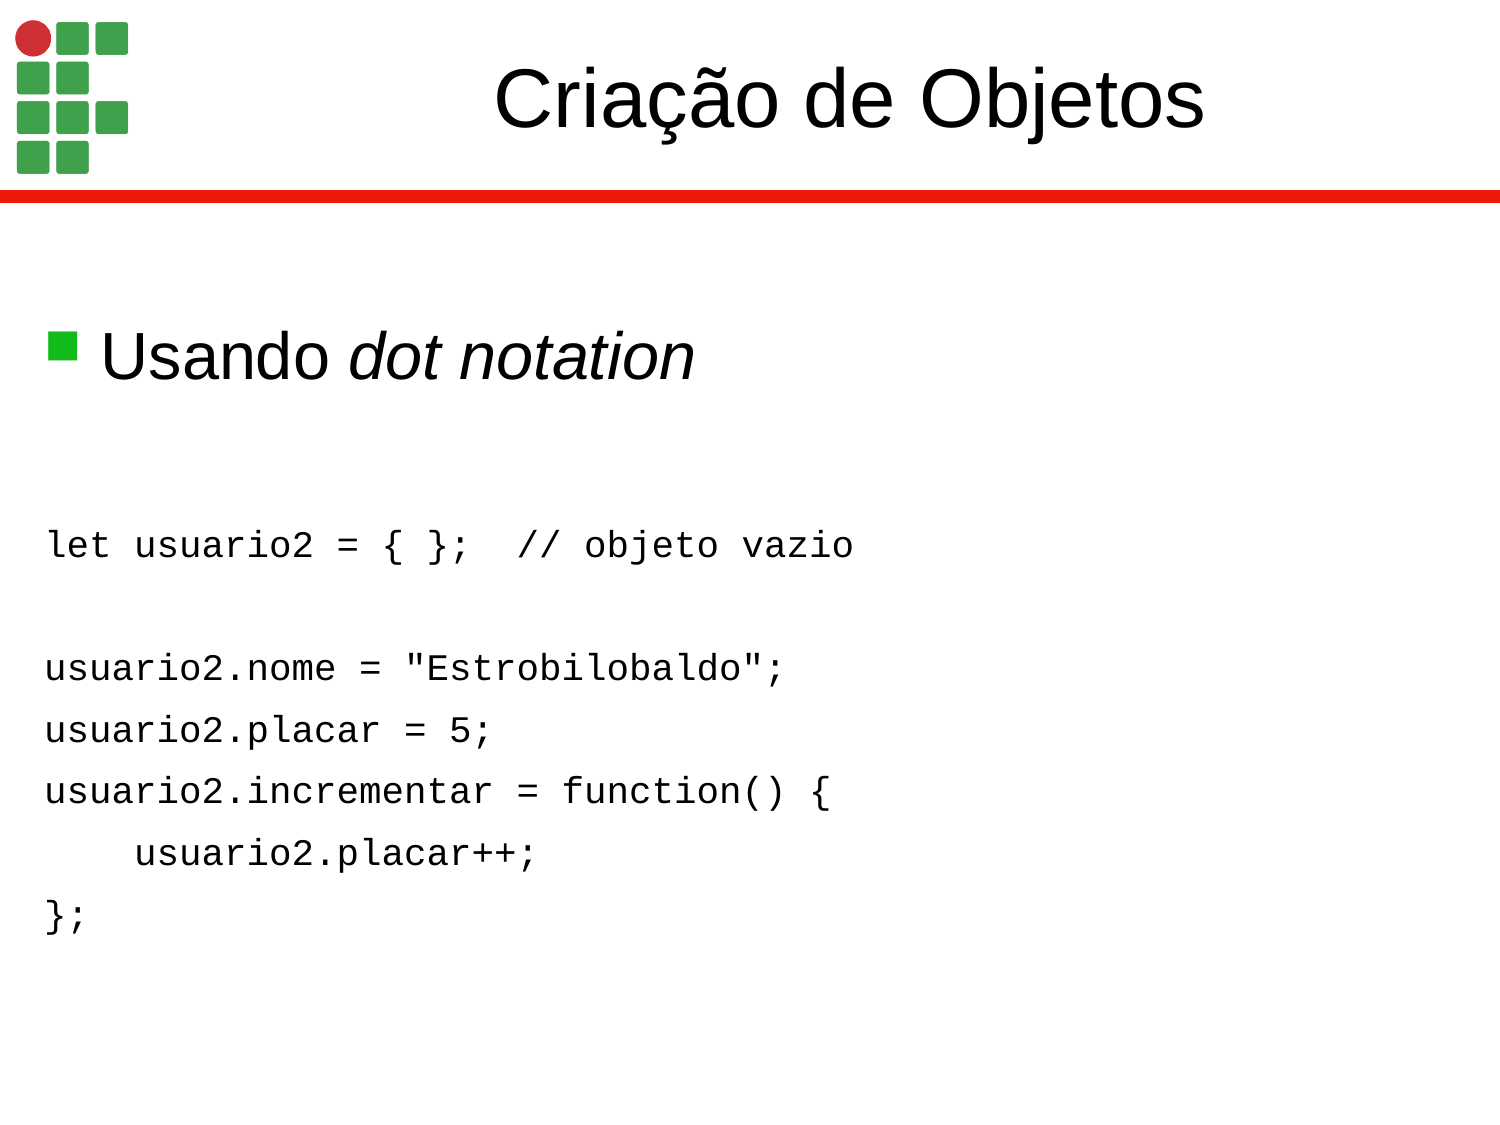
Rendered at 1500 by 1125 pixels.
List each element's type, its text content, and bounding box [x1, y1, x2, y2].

title Criação de Objetos [230, 0, 1471, 202]
picture [14, 16, 130, 178]
list Usando dot notation let usuario2 = { }; // objeto vazio usuario2.nome = "Estrobilobaldo"; usuario2.placar = 5; usuario2.incrementar = function() { usuario2.placar++; }; [29, 207, 1471, 1087]
